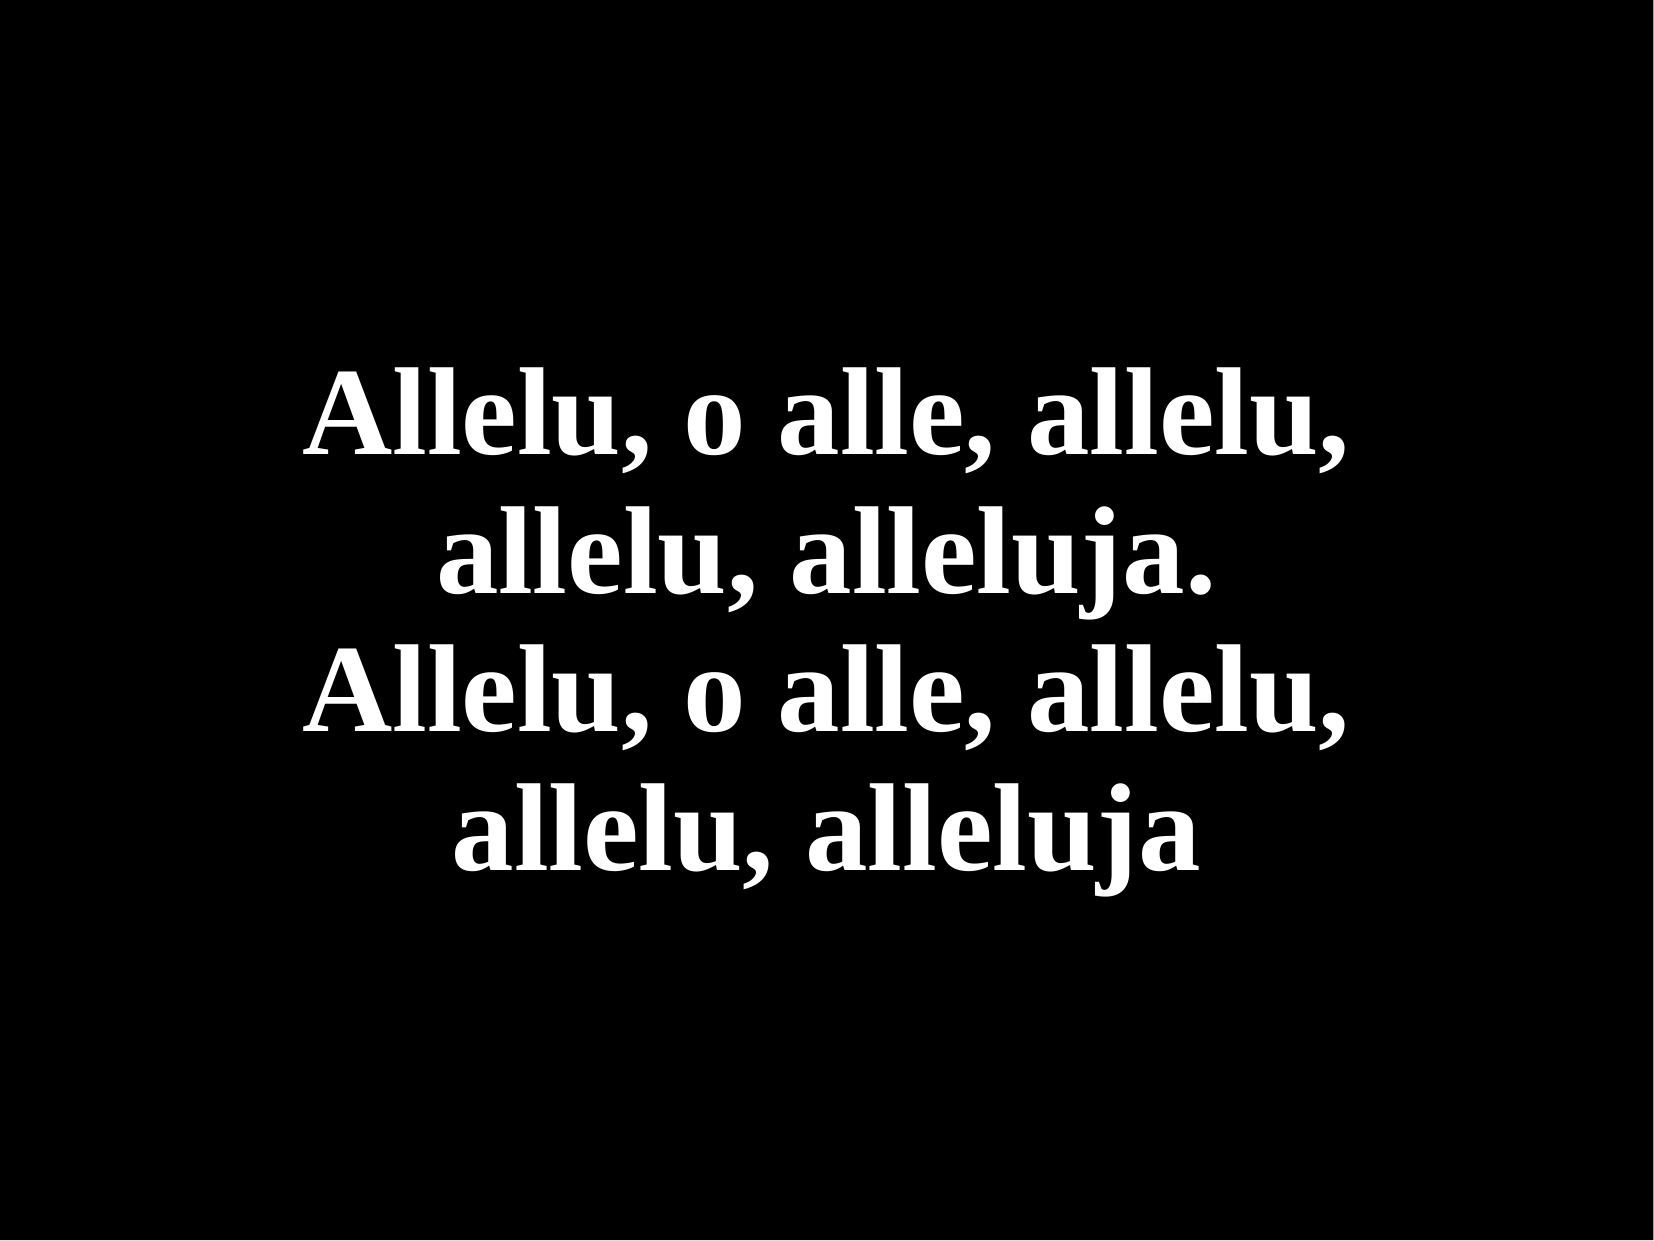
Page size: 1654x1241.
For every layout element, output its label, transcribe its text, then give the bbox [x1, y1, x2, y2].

title Allelu, o alle, allelu, allelu, alleluja. Allelu, o alle, allelu, allelu, alleluja [0, 0, 1654, 1241]
